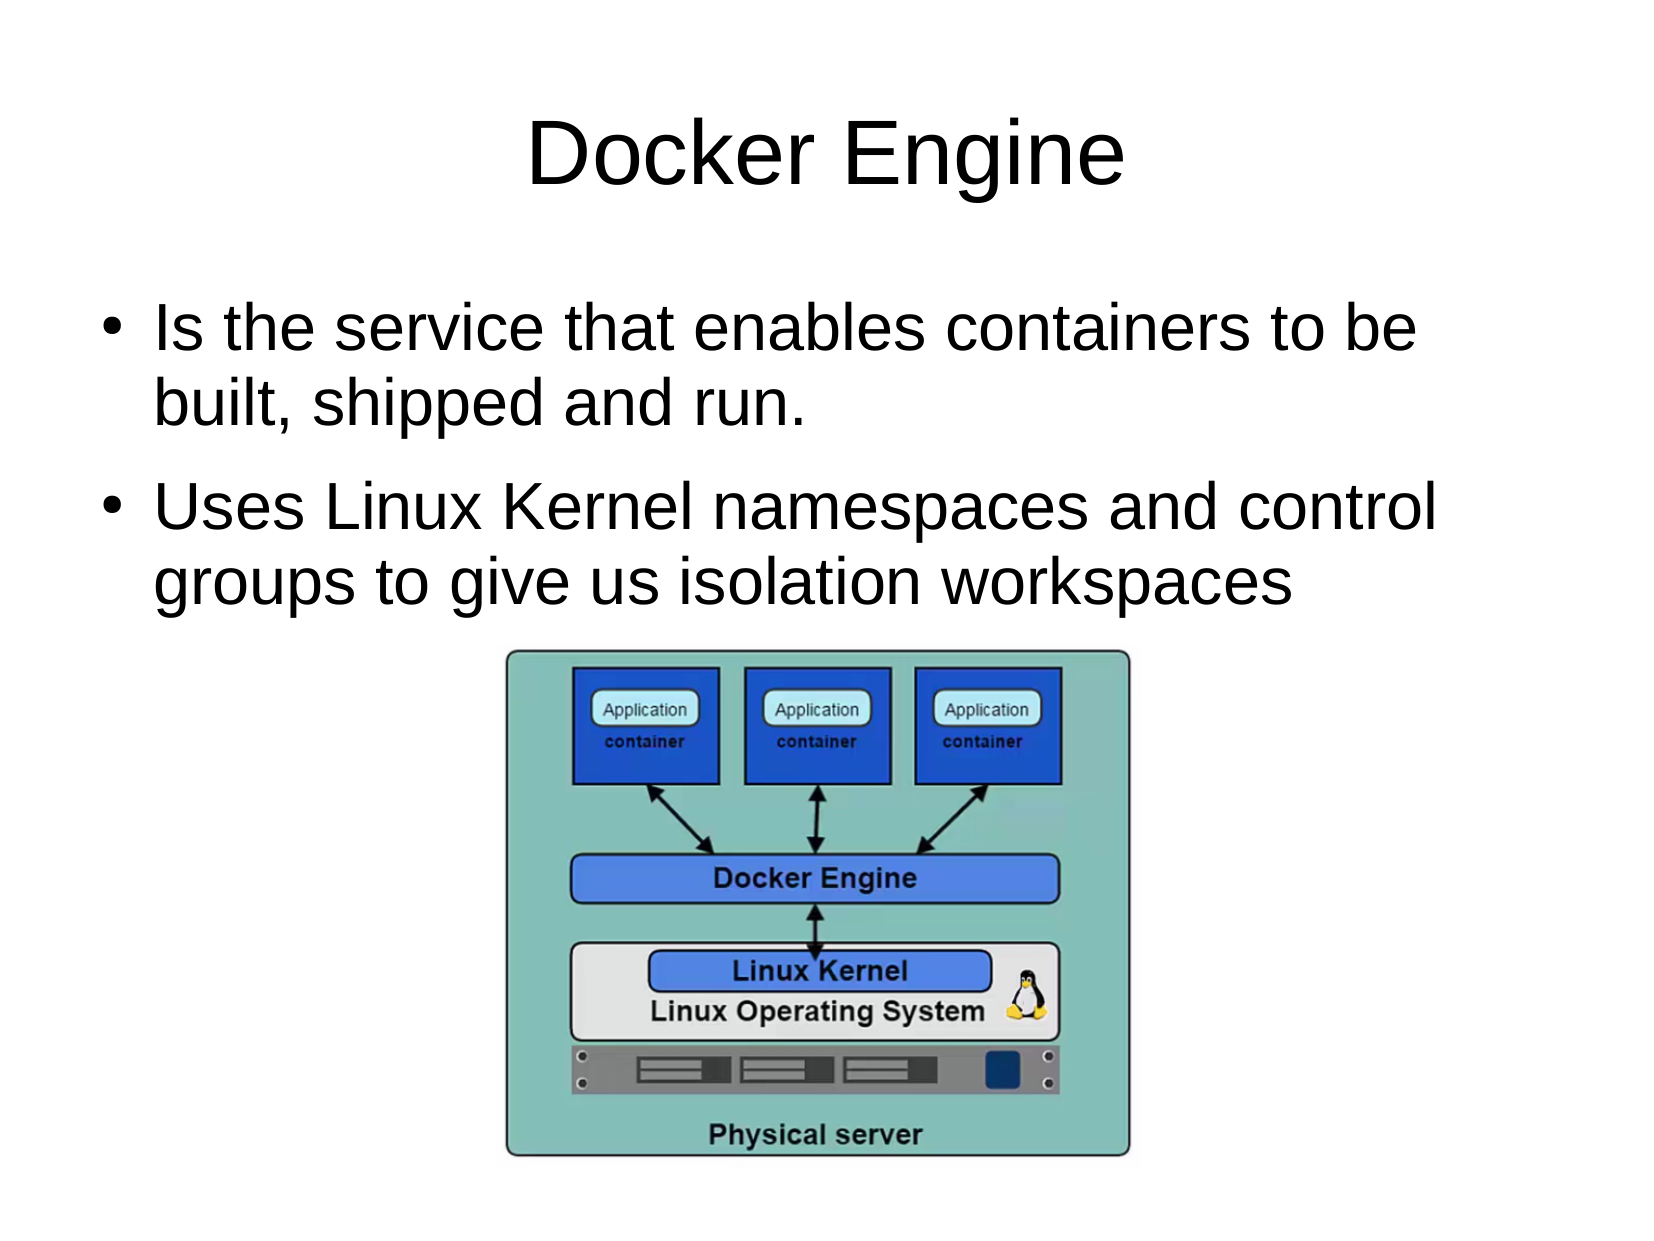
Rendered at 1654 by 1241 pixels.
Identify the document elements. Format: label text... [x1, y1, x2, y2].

picture [495, 644, 1141, 1169]
title Docker Engine [82, 49, 1571, 257]
list Is the service that enables containers to be built, shipped and run. Uses Linux Kernel namespaces and control groups to give us isolation workspaces [82, 290, 1571, 1010]
